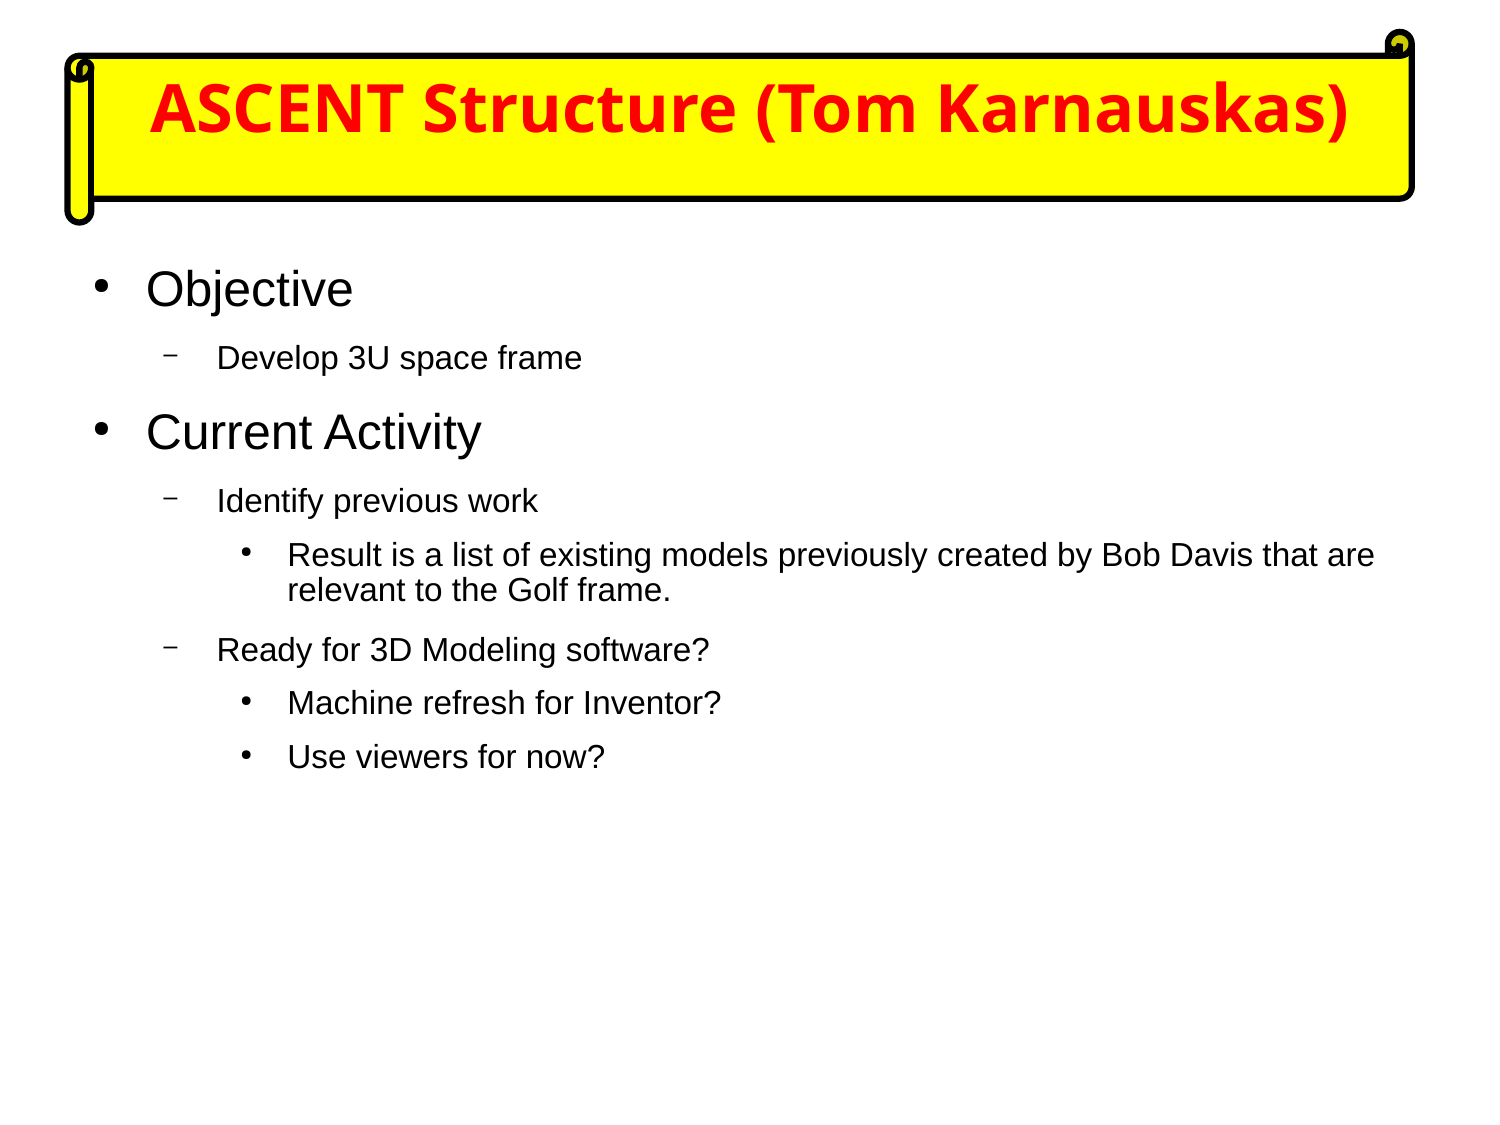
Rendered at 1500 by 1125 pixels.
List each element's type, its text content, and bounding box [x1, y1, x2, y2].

text_box [67, 154, 1412, 223]
text_box ASCENT Structure (Tom Karnauskas) [0, 58, 1500, 154]
text_box [72, 31, 1412, 58]
list Objective Develop 3U space frame Current Activity Identify previous work Result is a list of existing models previously created by Bob Davis that are relevant to the Golf frame. Ready for 3D Modeling software? Machine refresh for Inventor? Use viewers for now? [75, 263, 1425, 916]
